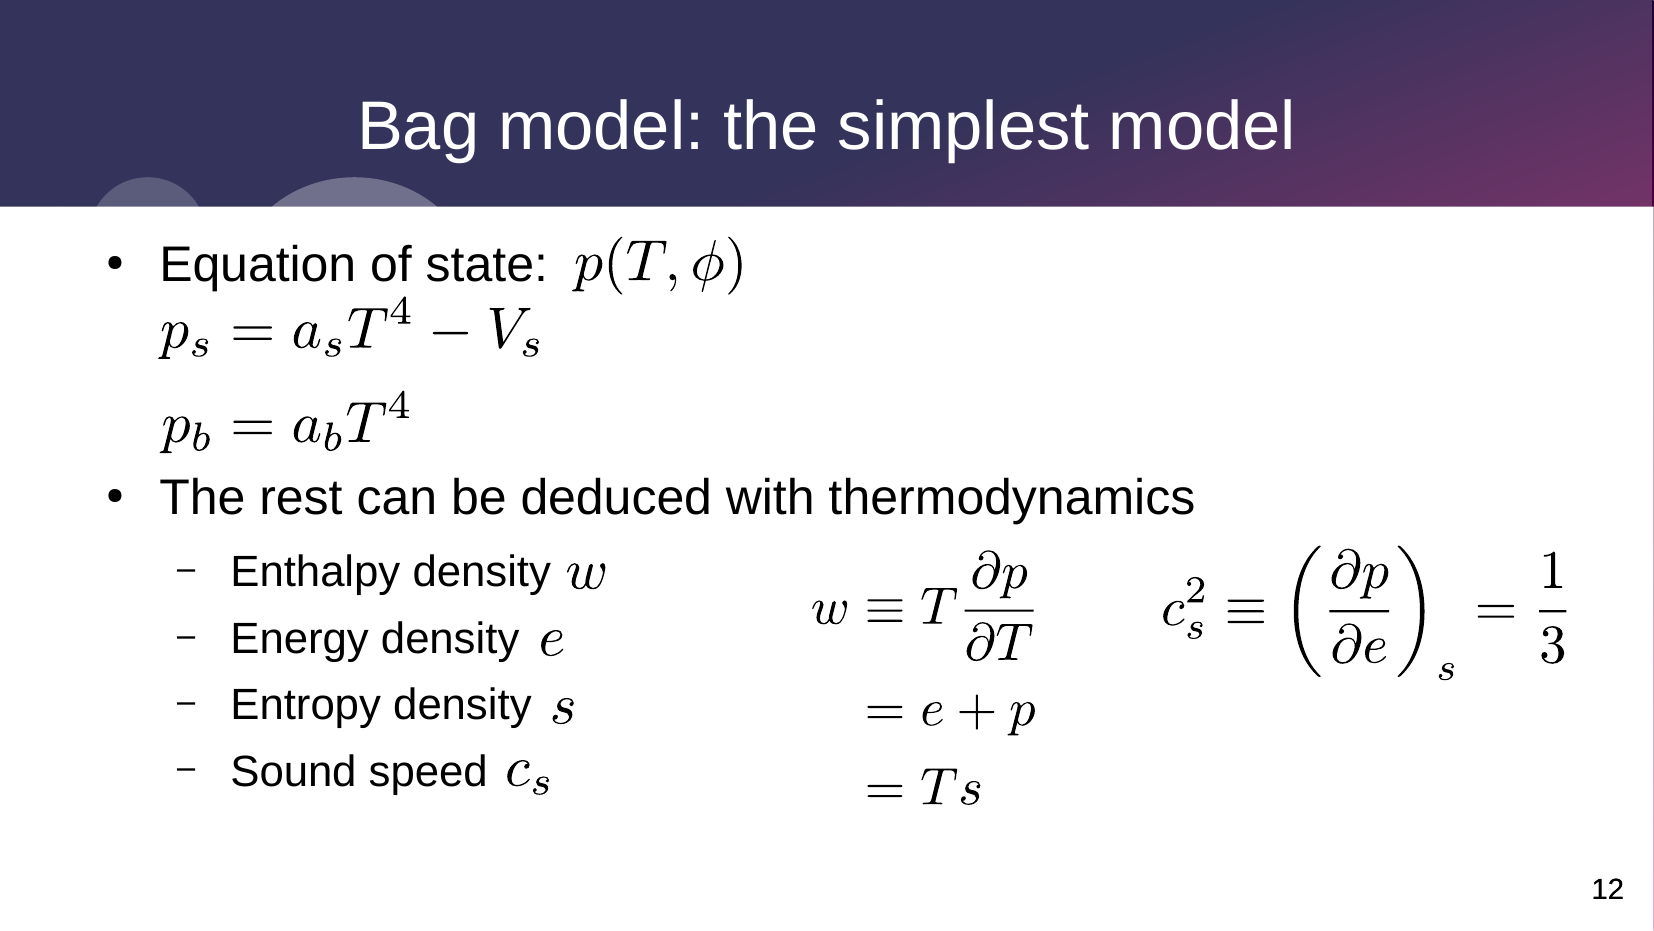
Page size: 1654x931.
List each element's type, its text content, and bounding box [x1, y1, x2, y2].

picture [569, 234, 744, 297]
picture [158, 296, 539, 454]
picture [1160, 545, 1567, 681]
picture [538, 630, 564, 657]
picture [504, 760, 550, 795]
title Bag model: the simplest model [88, 44, 1565, 207]
list Equation of state: The rest can be deduced with thermodynamics Enthalpy density Energy density Entropy density Sound speed [88, 236, 1565, 827]
picture [810, 550, 1035, 805]
picture [549, 697, 574, 725]
picture [565, 563, 606, 590]
